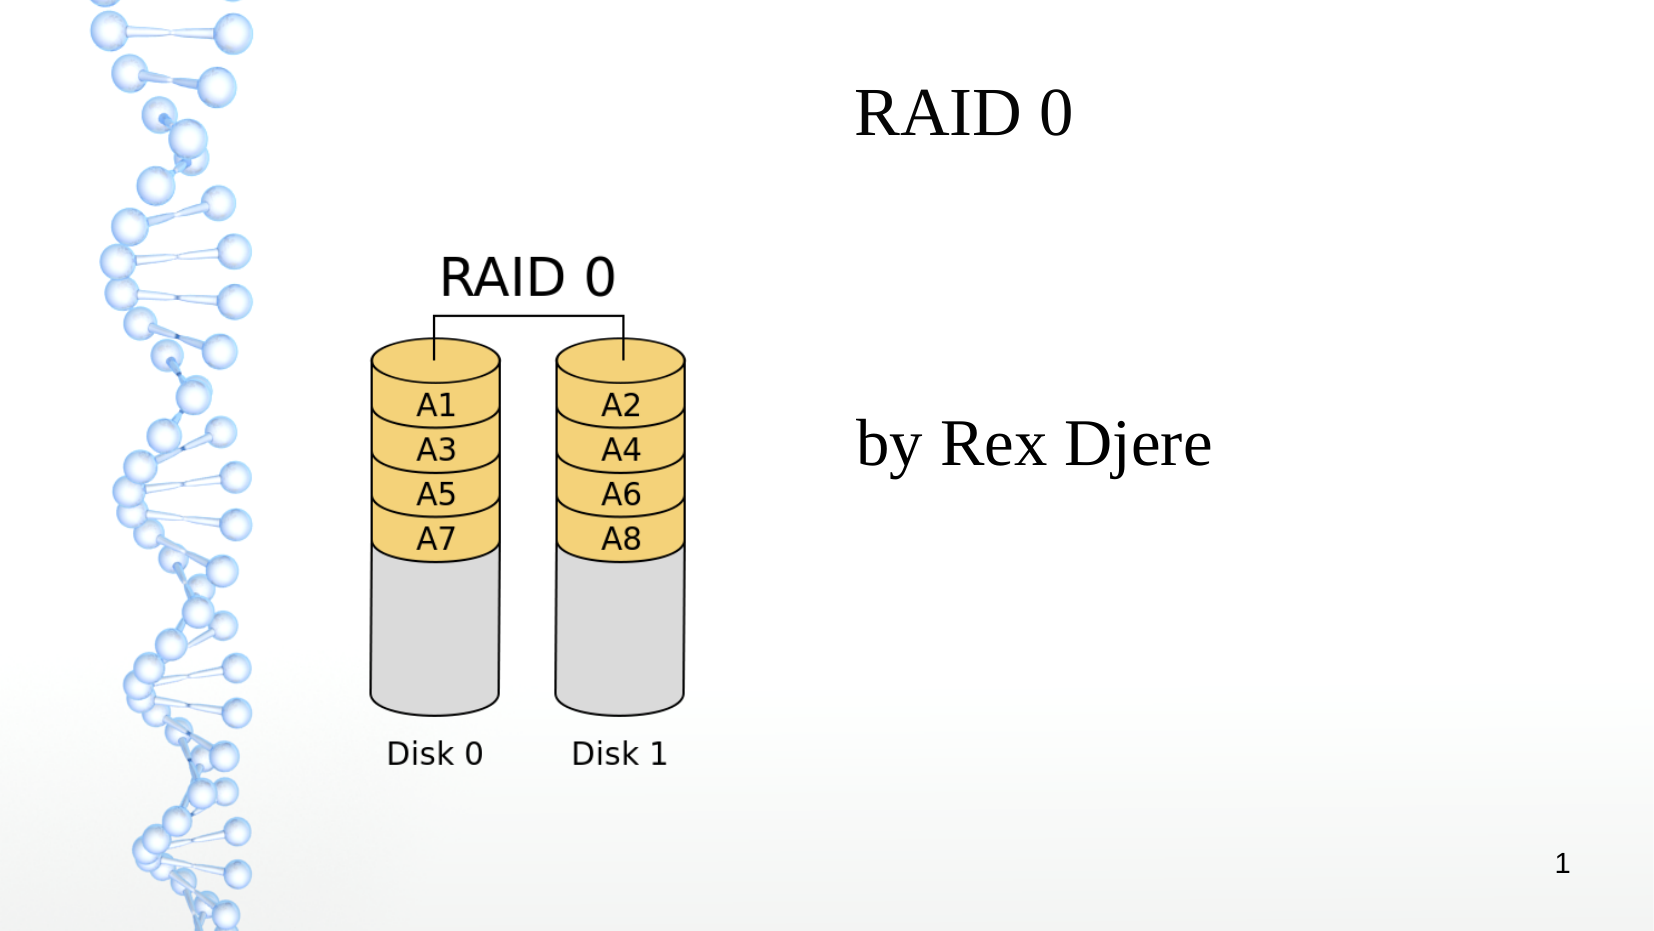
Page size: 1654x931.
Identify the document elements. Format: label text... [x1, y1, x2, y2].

title RAID 0 [265, 35, 1595, 189]
subtitle by Rex Djere [720, 330, 1351, 556]
picture [0, 0, 1654, 931]
